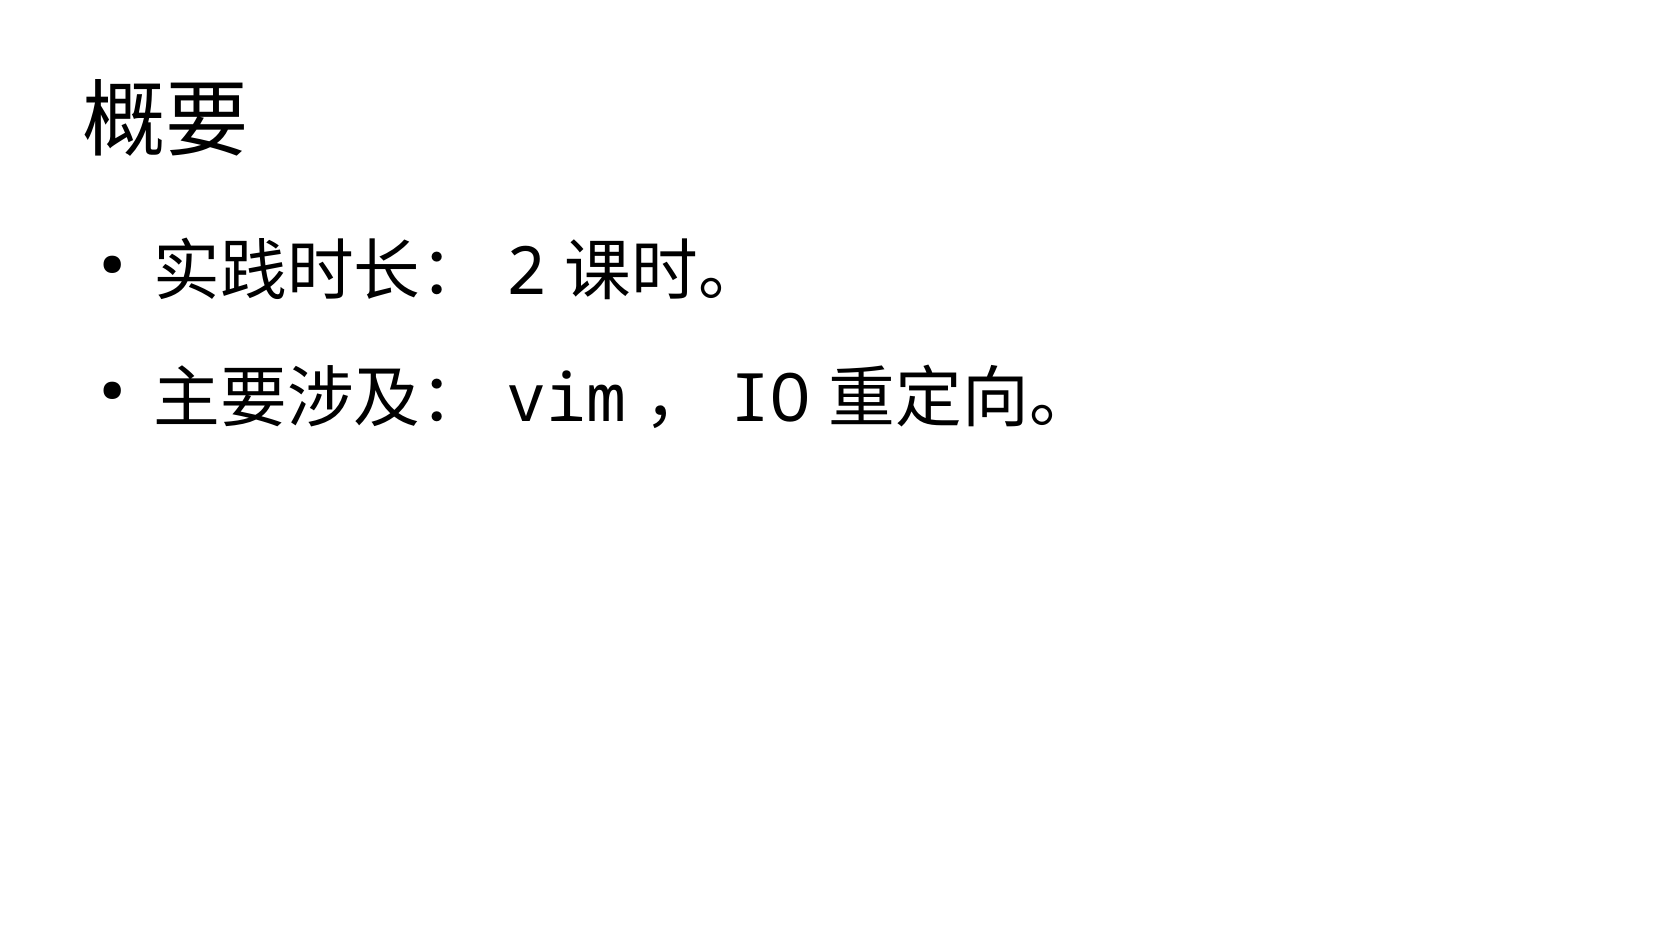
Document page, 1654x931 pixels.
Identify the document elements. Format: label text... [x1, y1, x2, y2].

list 实践时长：2课时。 主要涉及：vim，IO重定向。 [82, 217, 1571, 758]
title 概要 [82, 37, 1571, 189]
